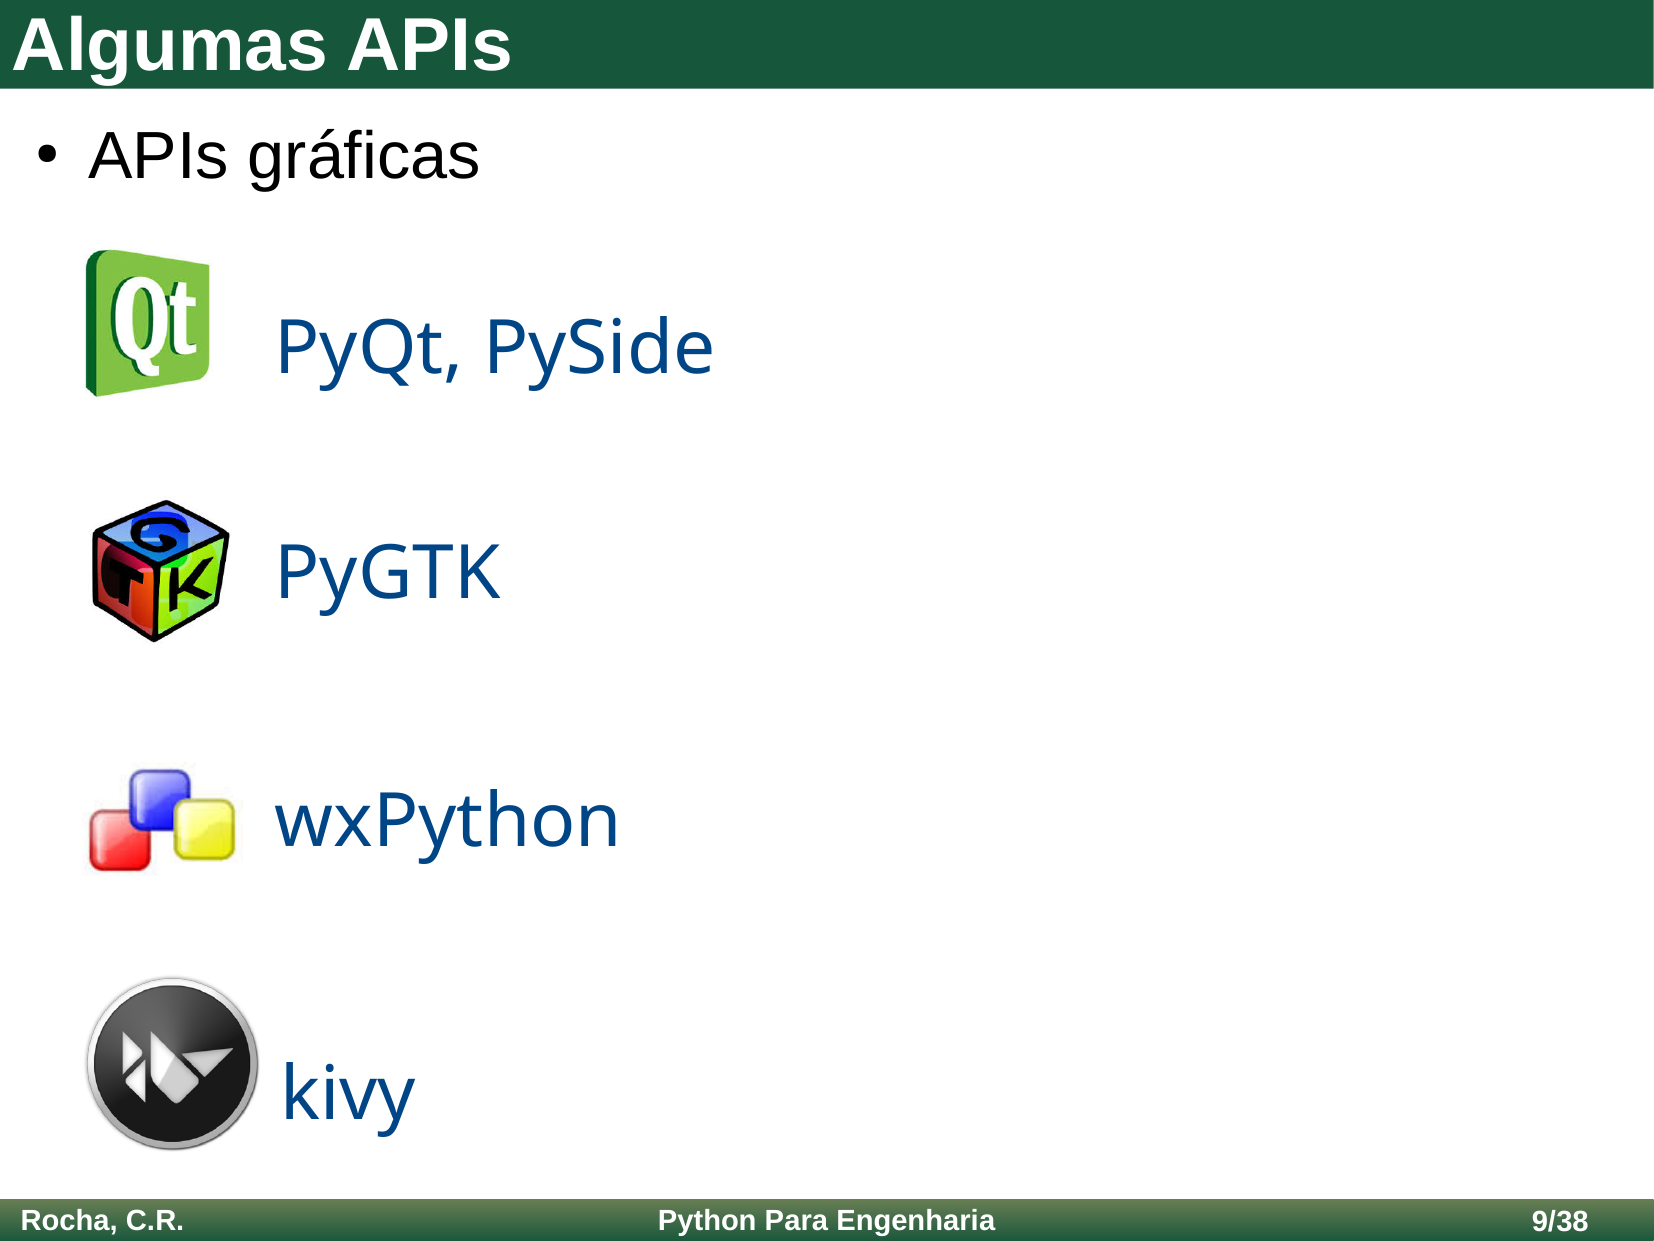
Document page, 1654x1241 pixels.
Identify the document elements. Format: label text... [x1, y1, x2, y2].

list APIs gráficas [17, 118, 1625, 1152]
picture [82, 974, 260, 1152]
text_box PyQt, PySide [259, 286, 821, 406]
picture [82, 762, 243, 879]
text_box kivy [265, 1031, 827, 1152]
title Algumas APIs [11, 0, 1625, 89]
text_box wxPython [259, 758, 821, 879]
picture [66, 242, 231, 406]
picture [88, 496, 231, 644]
text_box PyGTK [259, 510, 821, 631]
